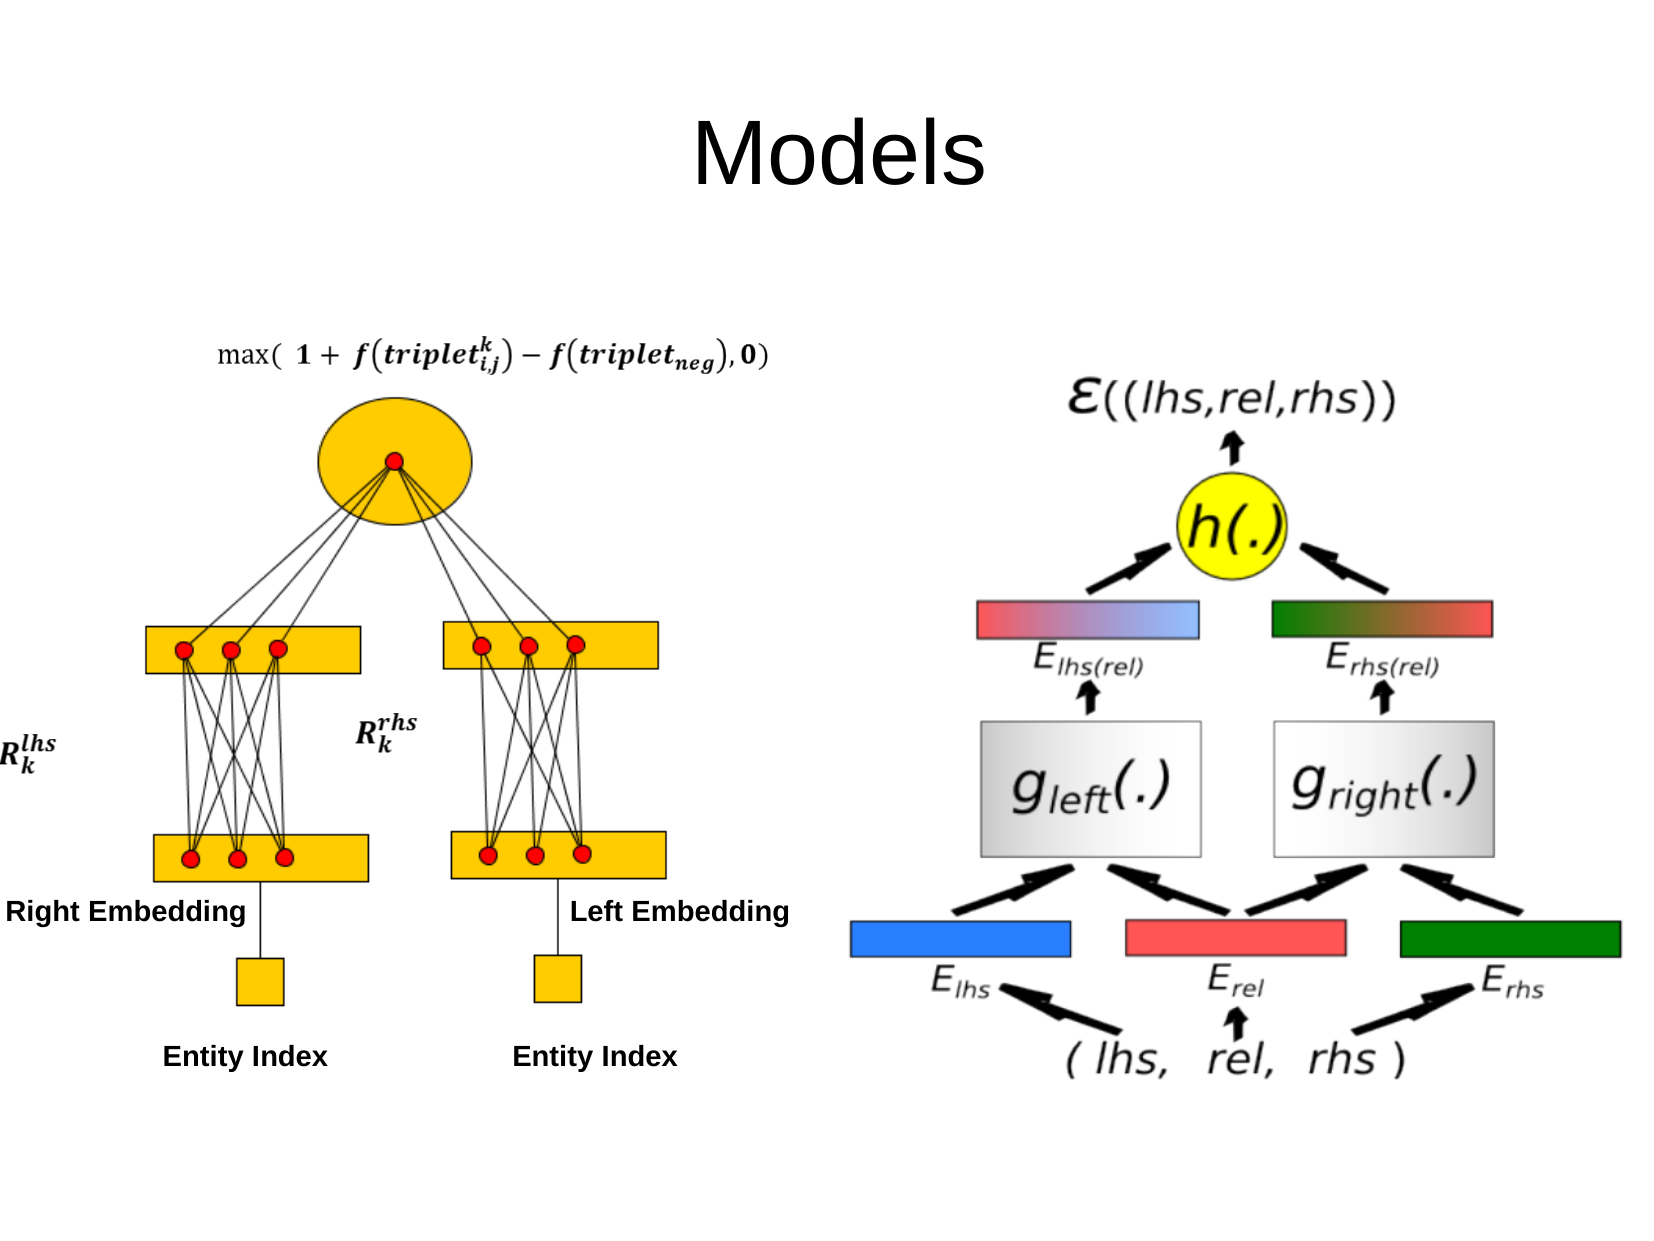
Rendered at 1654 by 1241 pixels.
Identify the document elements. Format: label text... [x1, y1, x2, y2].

picture [840, 374, 1634, 1087]
text_box Entity Index [147, 1030, 411, 1080]
text_box Right Embedding [0, 885, 300, 935]
text_box [135, 324, 870, 391]
text_box [0, 725, 122, 821]
picture [122, 374, 689, 1030]
text_box Left Embedding [689, 885, 818, 935]
title Models [82, 49, 1571, 257]
text_box Entity Index [497, 1029, 760, 1080]
